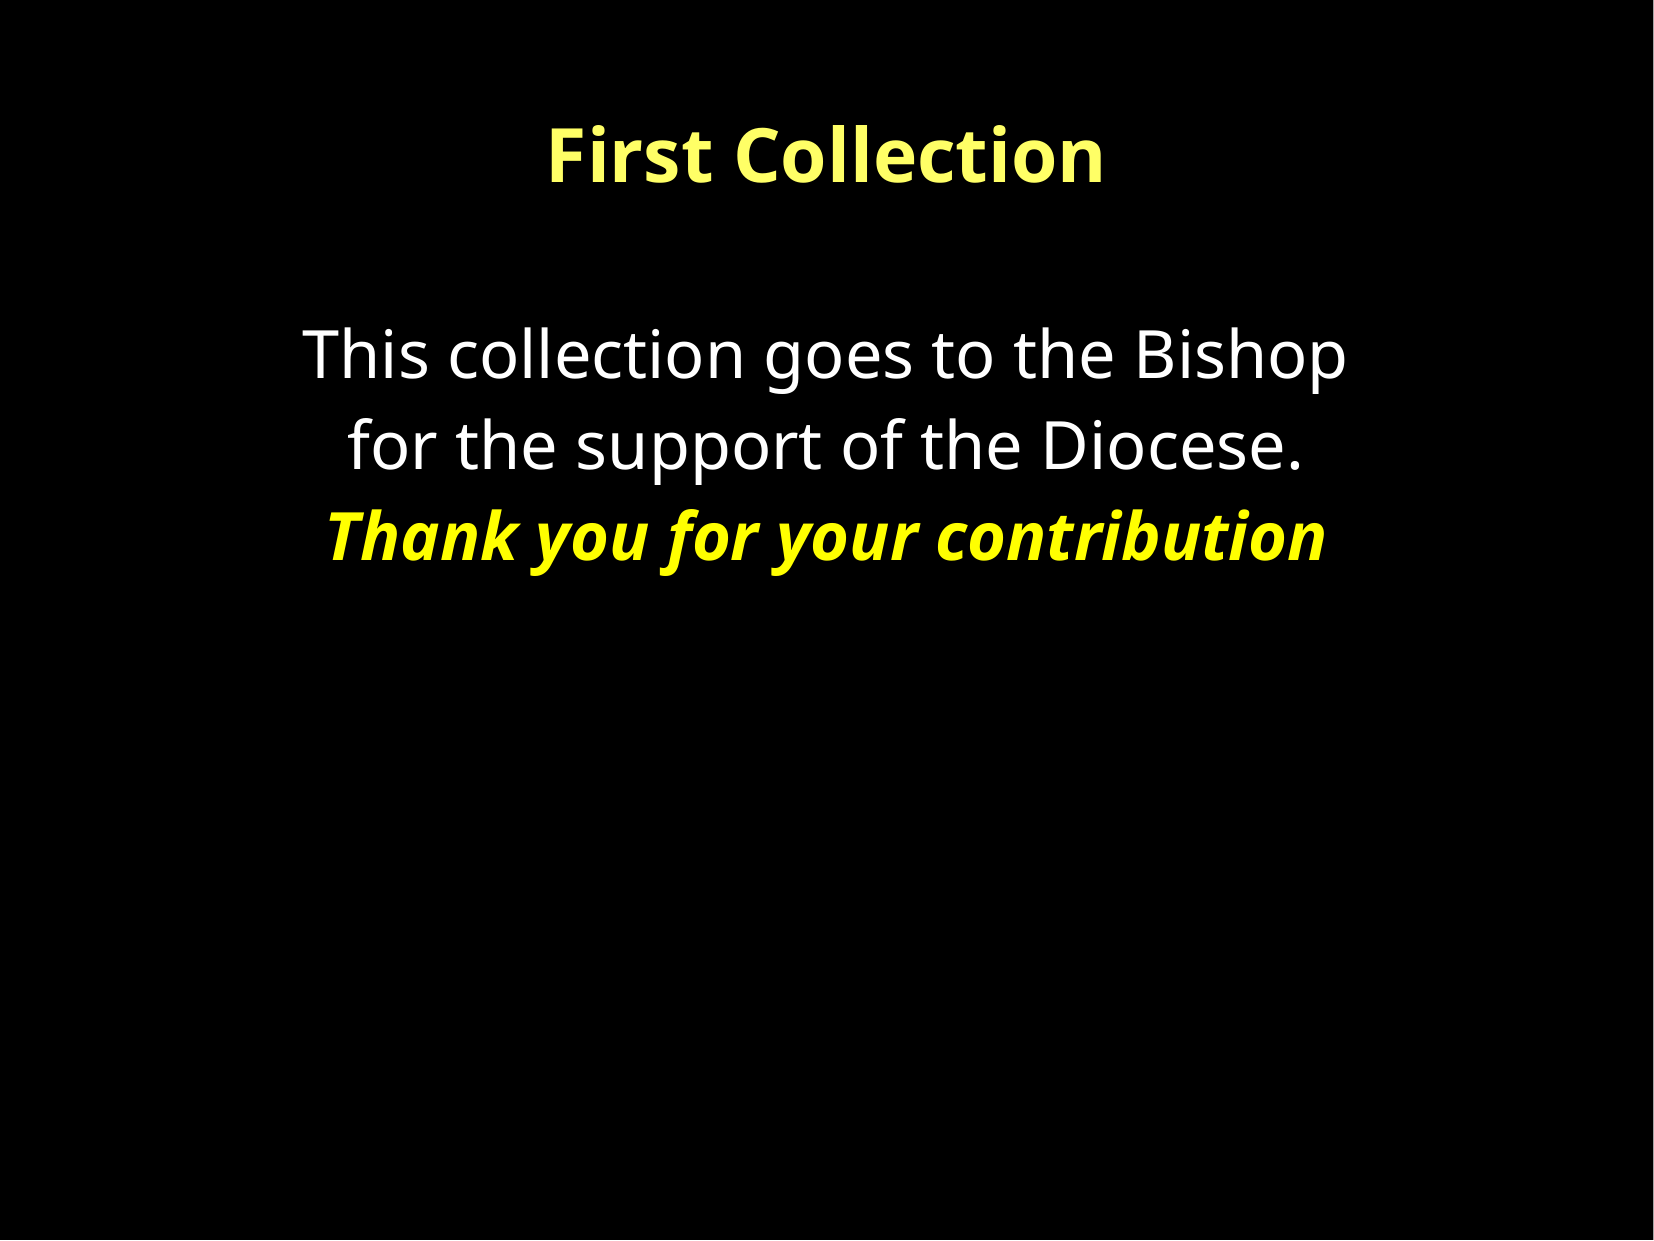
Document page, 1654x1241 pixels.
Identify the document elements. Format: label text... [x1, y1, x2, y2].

title First Collection [82, 49, 1571, 257]
list This collection goes to the Bishop for the support of the Diocese. Thank you for your contribution [0, 307, 1654, 1229]
